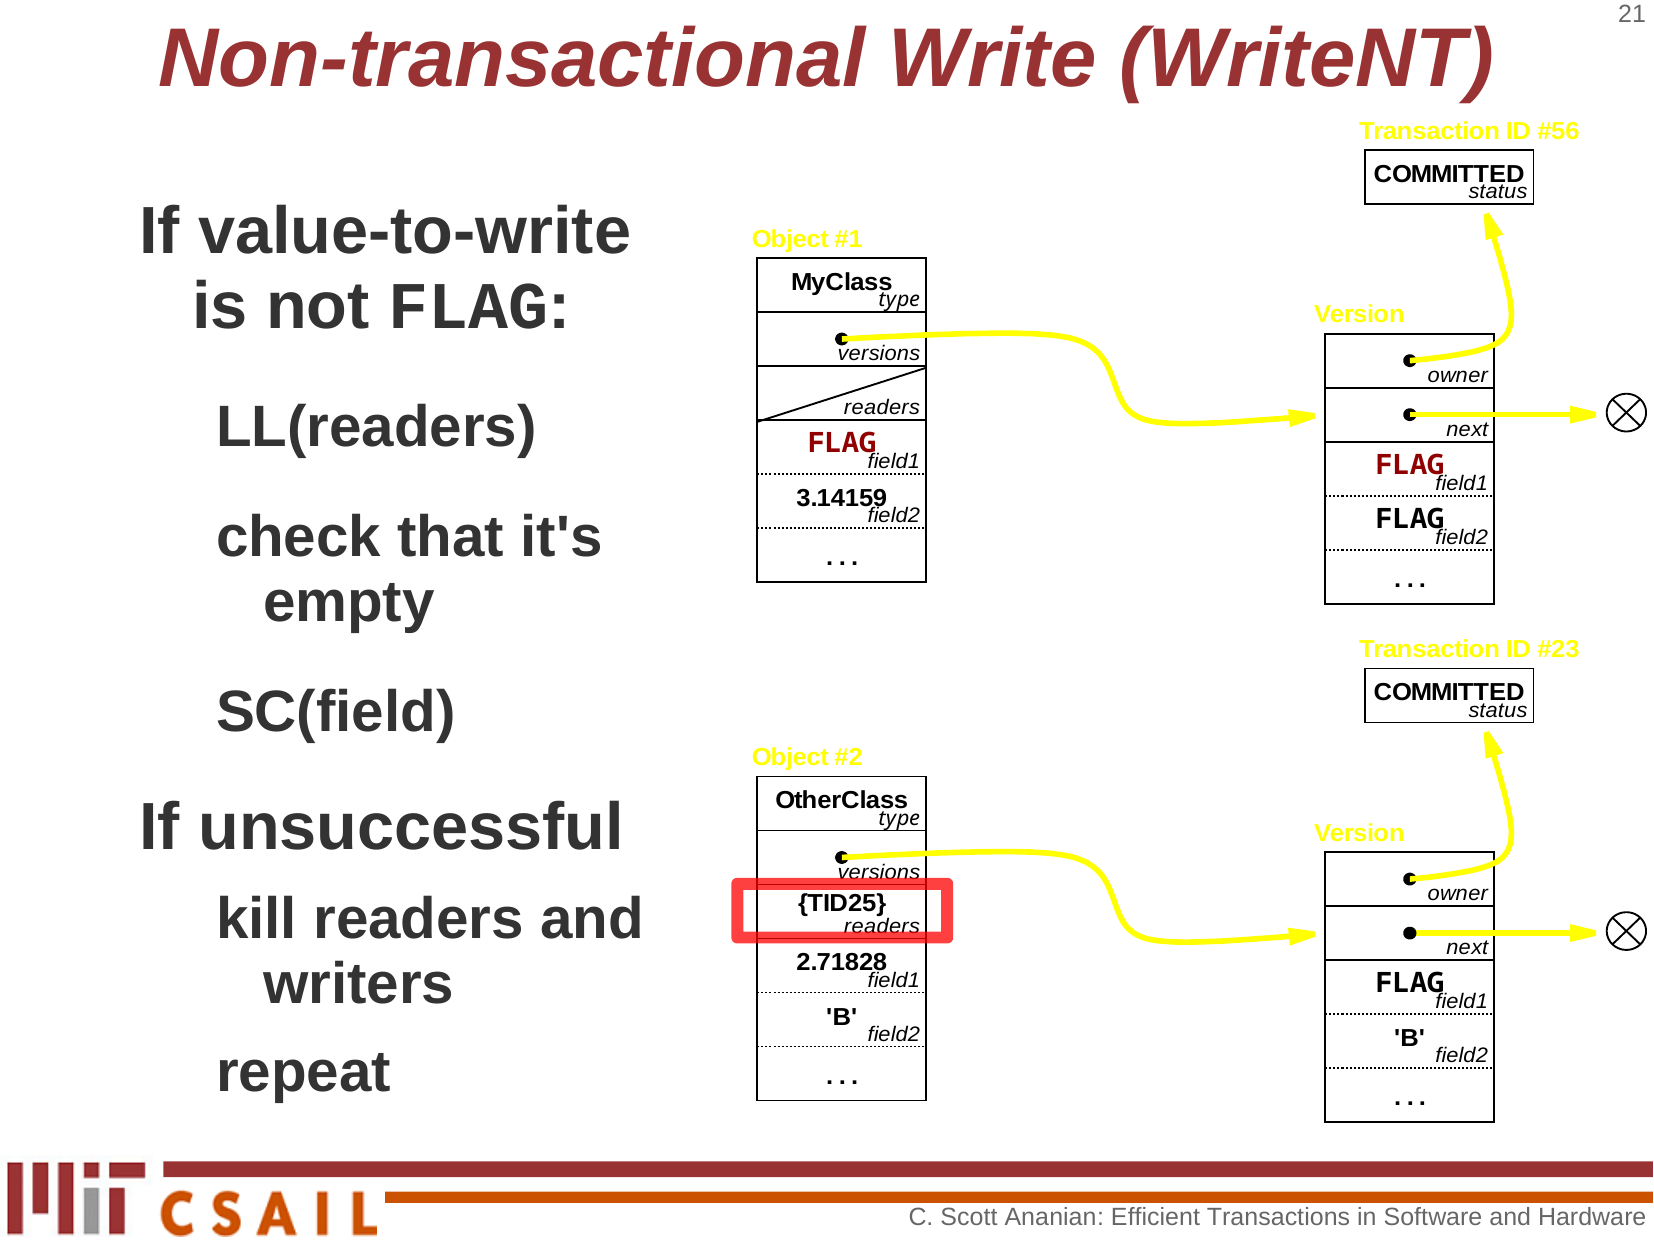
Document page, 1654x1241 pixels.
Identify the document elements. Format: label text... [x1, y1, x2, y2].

title Non-transactional Write (WriteNT) [121, 0, 1534, 115]
picture [0, 1155, 377, 1237]
picture [743, 110, 1653, 1130]
list If value-to-write is not FLAG: LL(readers) check that it's empty SC(field) If unsuccessful kill readers and writers repeat [121, 193, 701, 1133]
picture [744, 890, 941, 931]
